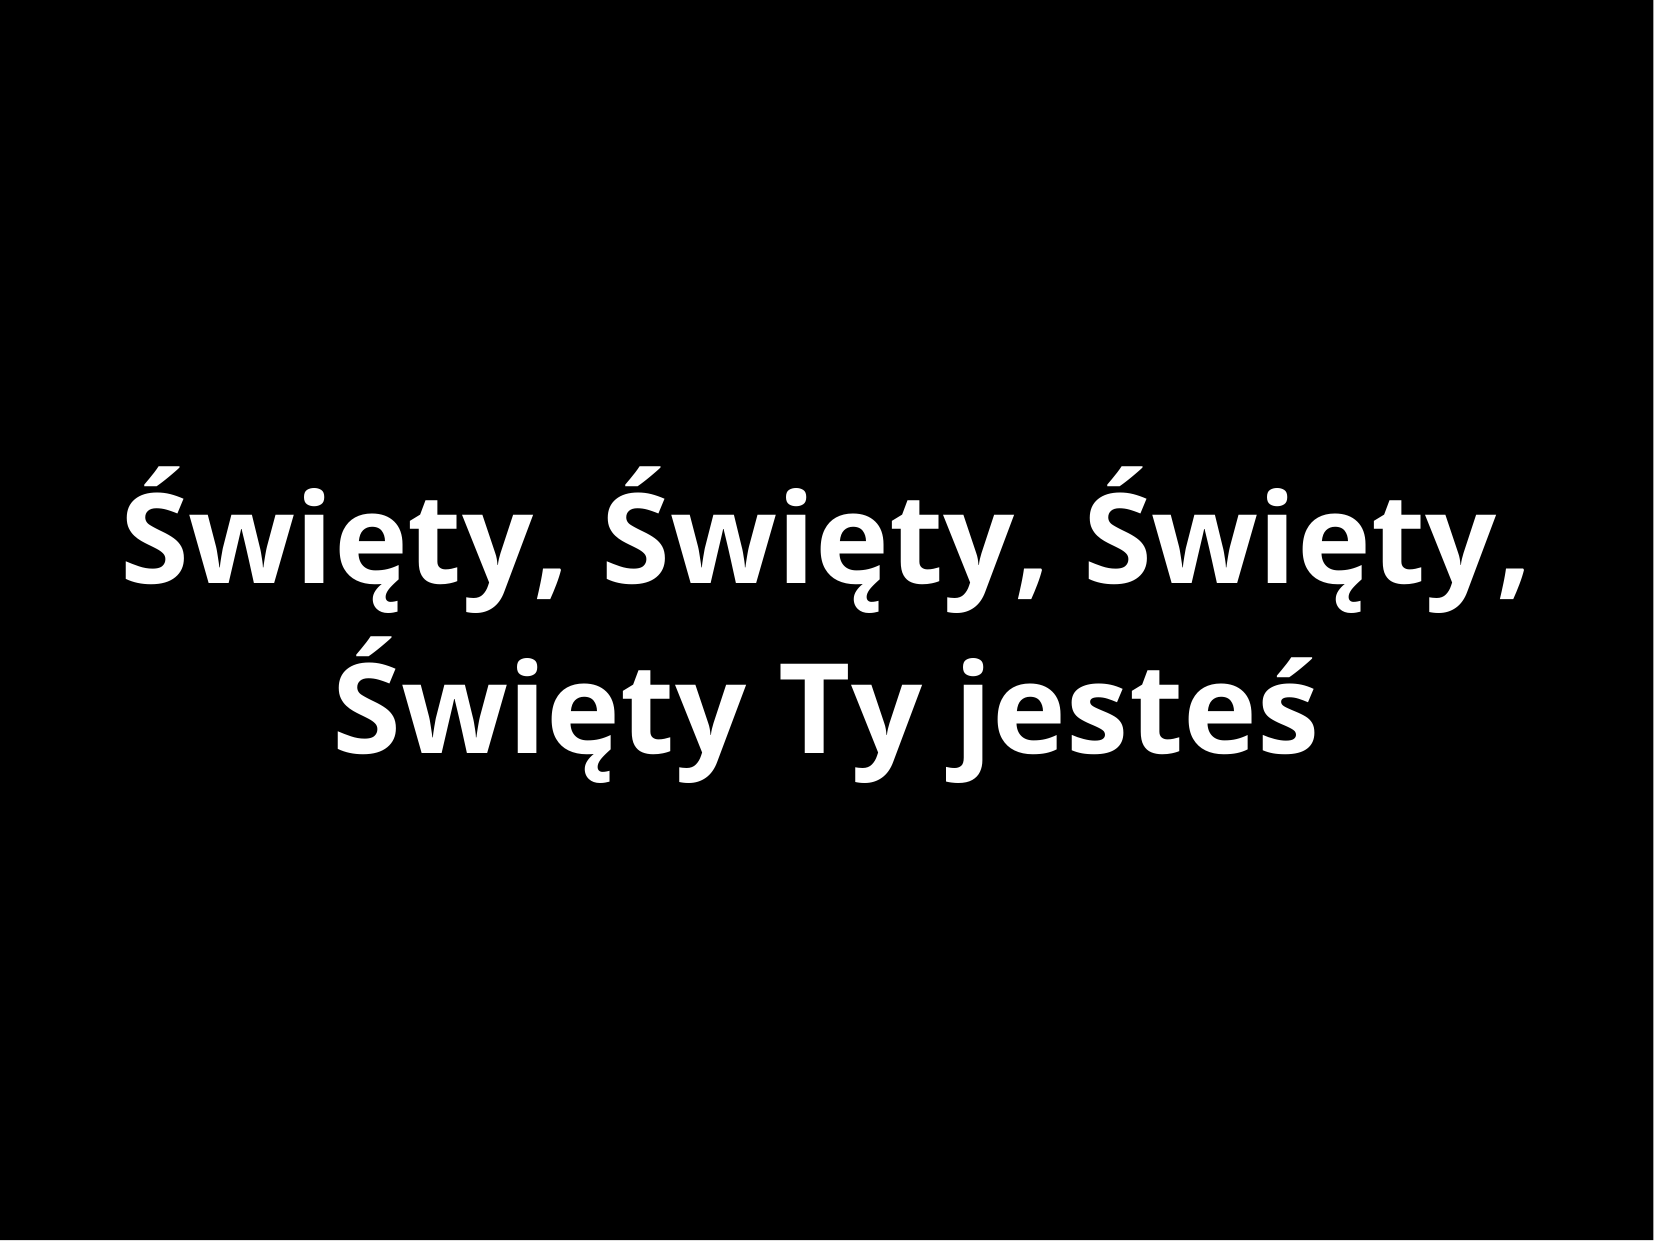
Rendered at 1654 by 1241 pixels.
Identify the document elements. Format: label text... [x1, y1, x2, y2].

title Święty, Święty, Święty, Święty Ty jesteś [0, 0, 1654, 1241]
